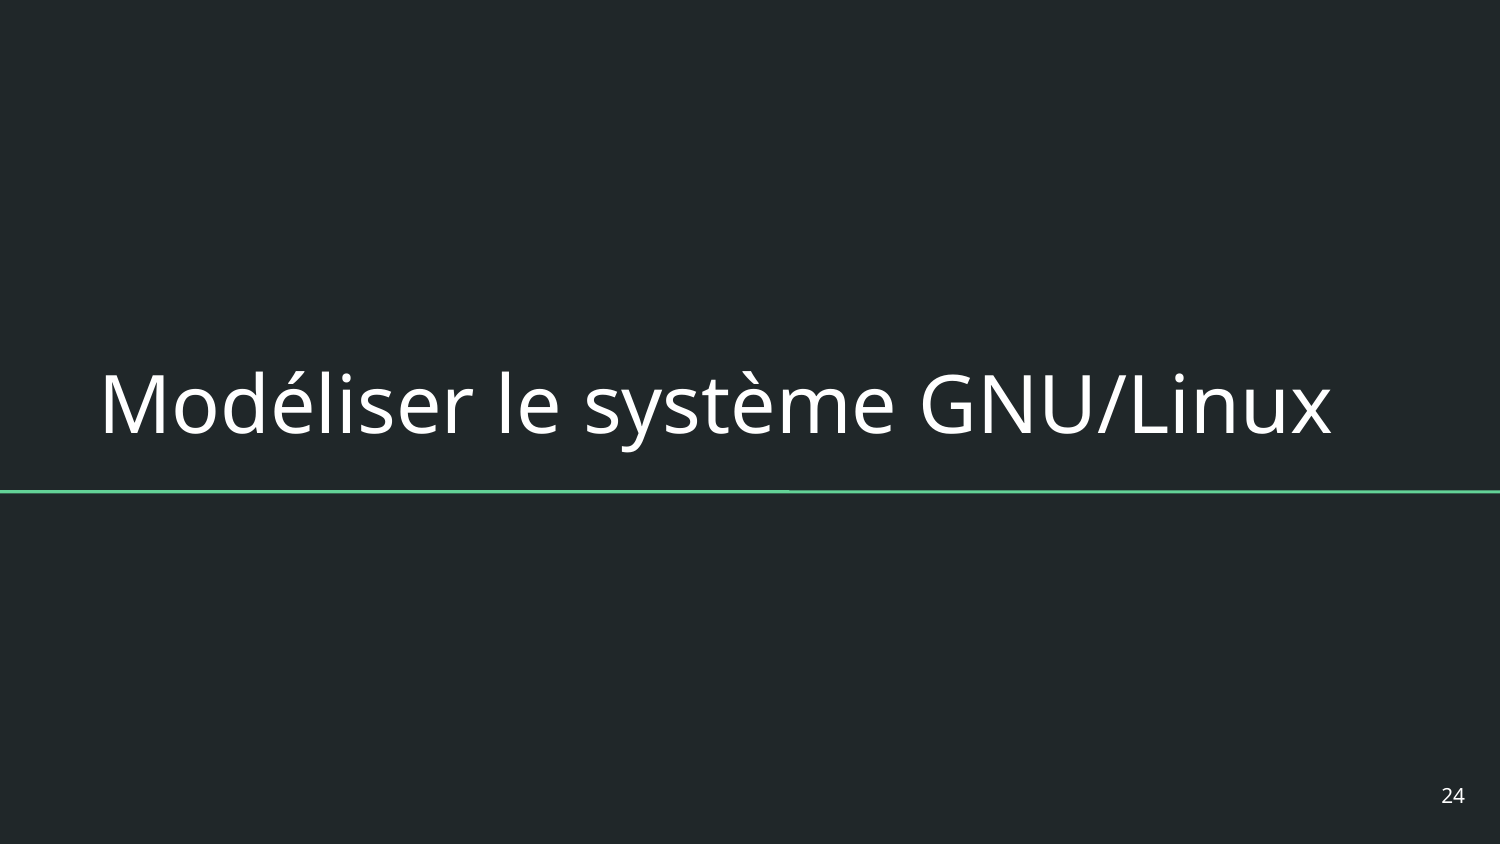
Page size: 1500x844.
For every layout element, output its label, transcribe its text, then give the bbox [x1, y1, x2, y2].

slide_number <numéro> [1389, 764, 1480, 830]
title Modéliser le système GNU/Linux [83, 337, 1417, 466]
